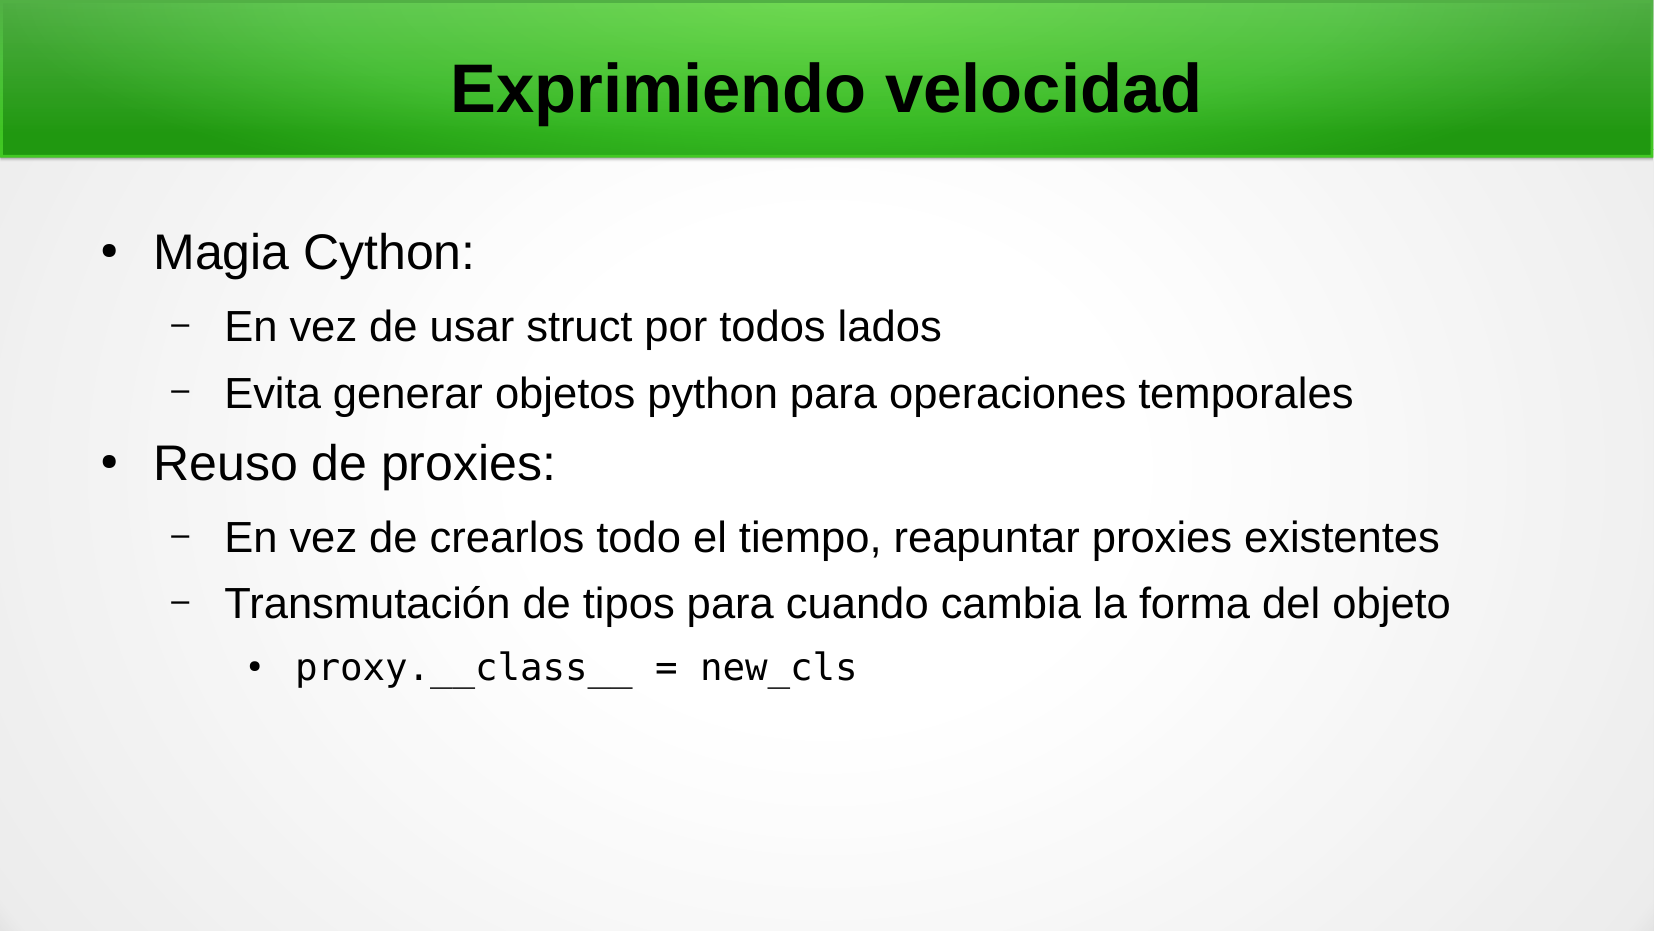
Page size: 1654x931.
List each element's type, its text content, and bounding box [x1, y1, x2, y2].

title Exprimiendo velocidad [82, 35, 1571, 142]
list Magia Cython: En vez de usar struct por todos lados Evita generar objetos python para operaciones temporales Reuso de proxies: En vez de crearlos todo el tiempo, reapuntar proxies existentes Transmutación de tipos para cuando cambia la forma del objeto proxy.__class__ = new_cls [82, 224, 1571, 764]
